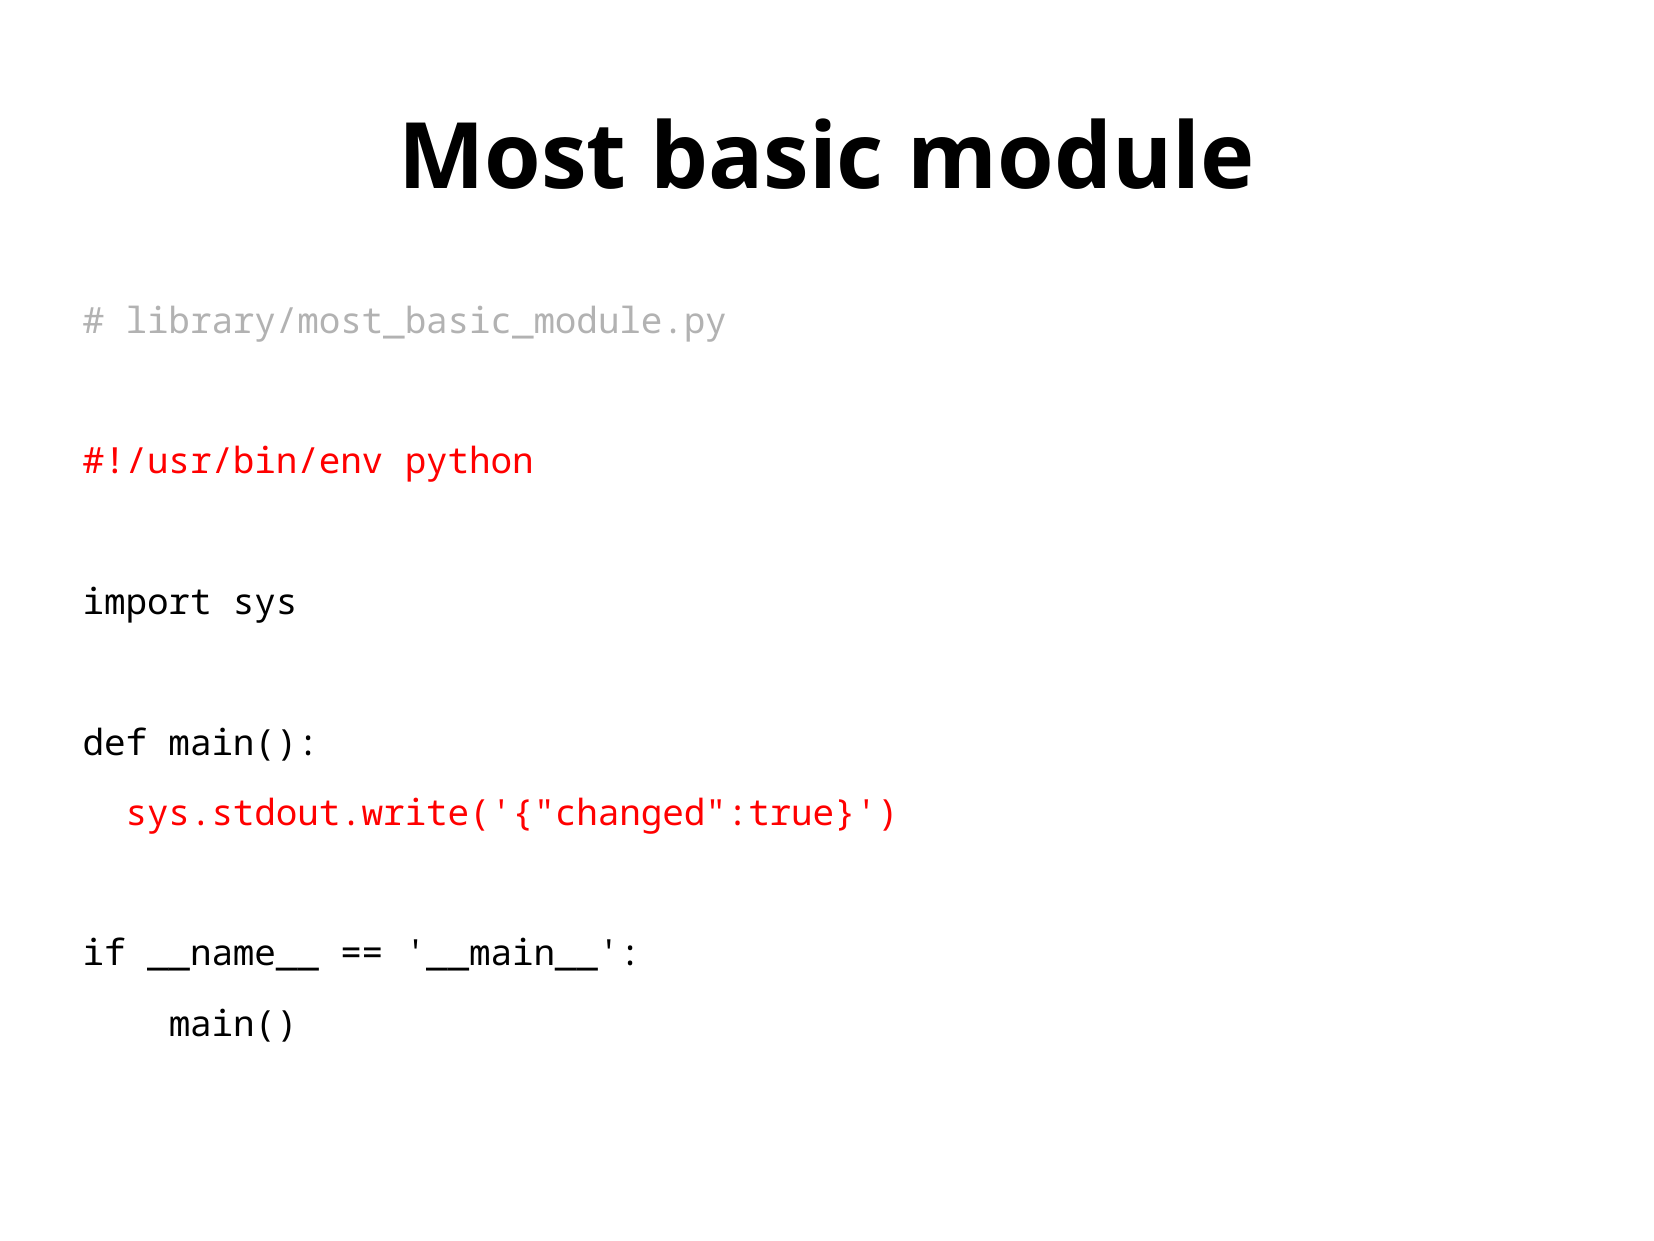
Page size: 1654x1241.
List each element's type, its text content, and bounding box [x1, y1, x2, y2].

list # library/most_basic_module.py #!/usr/bin/env python import sys def main(): sys.stdout.write('{"changed":true}') if __name__ == '__main__': main() [82, 290, 1571, 1052]
title Most basic module [82, 49, 1571, 257]
